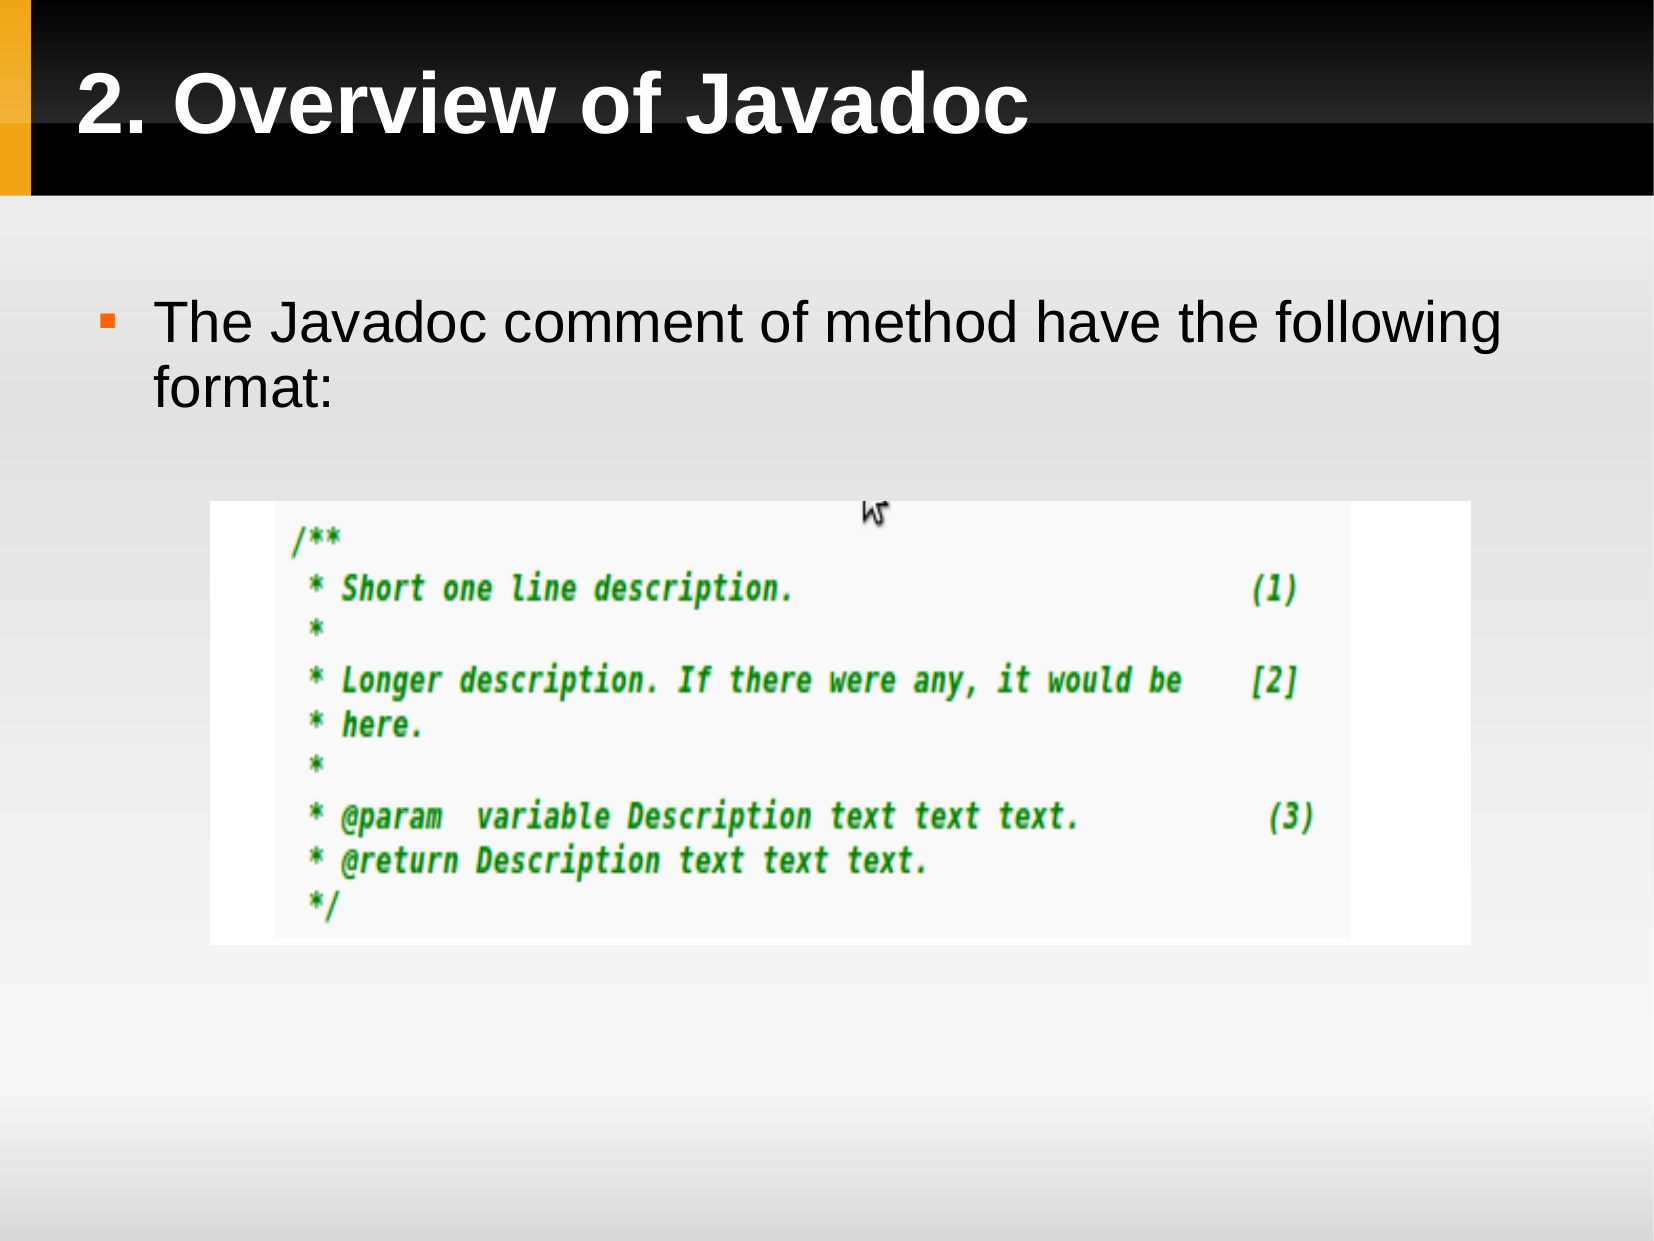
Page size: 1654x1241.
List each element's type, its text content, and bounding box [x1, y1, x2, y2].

list The Javadoc comment of method have the following format: [82, 290, 1571, 1109]
title 2. Overview of Javadoc [76, 0, 1565, 208]
picture [0, 0, 1654, 1241]
